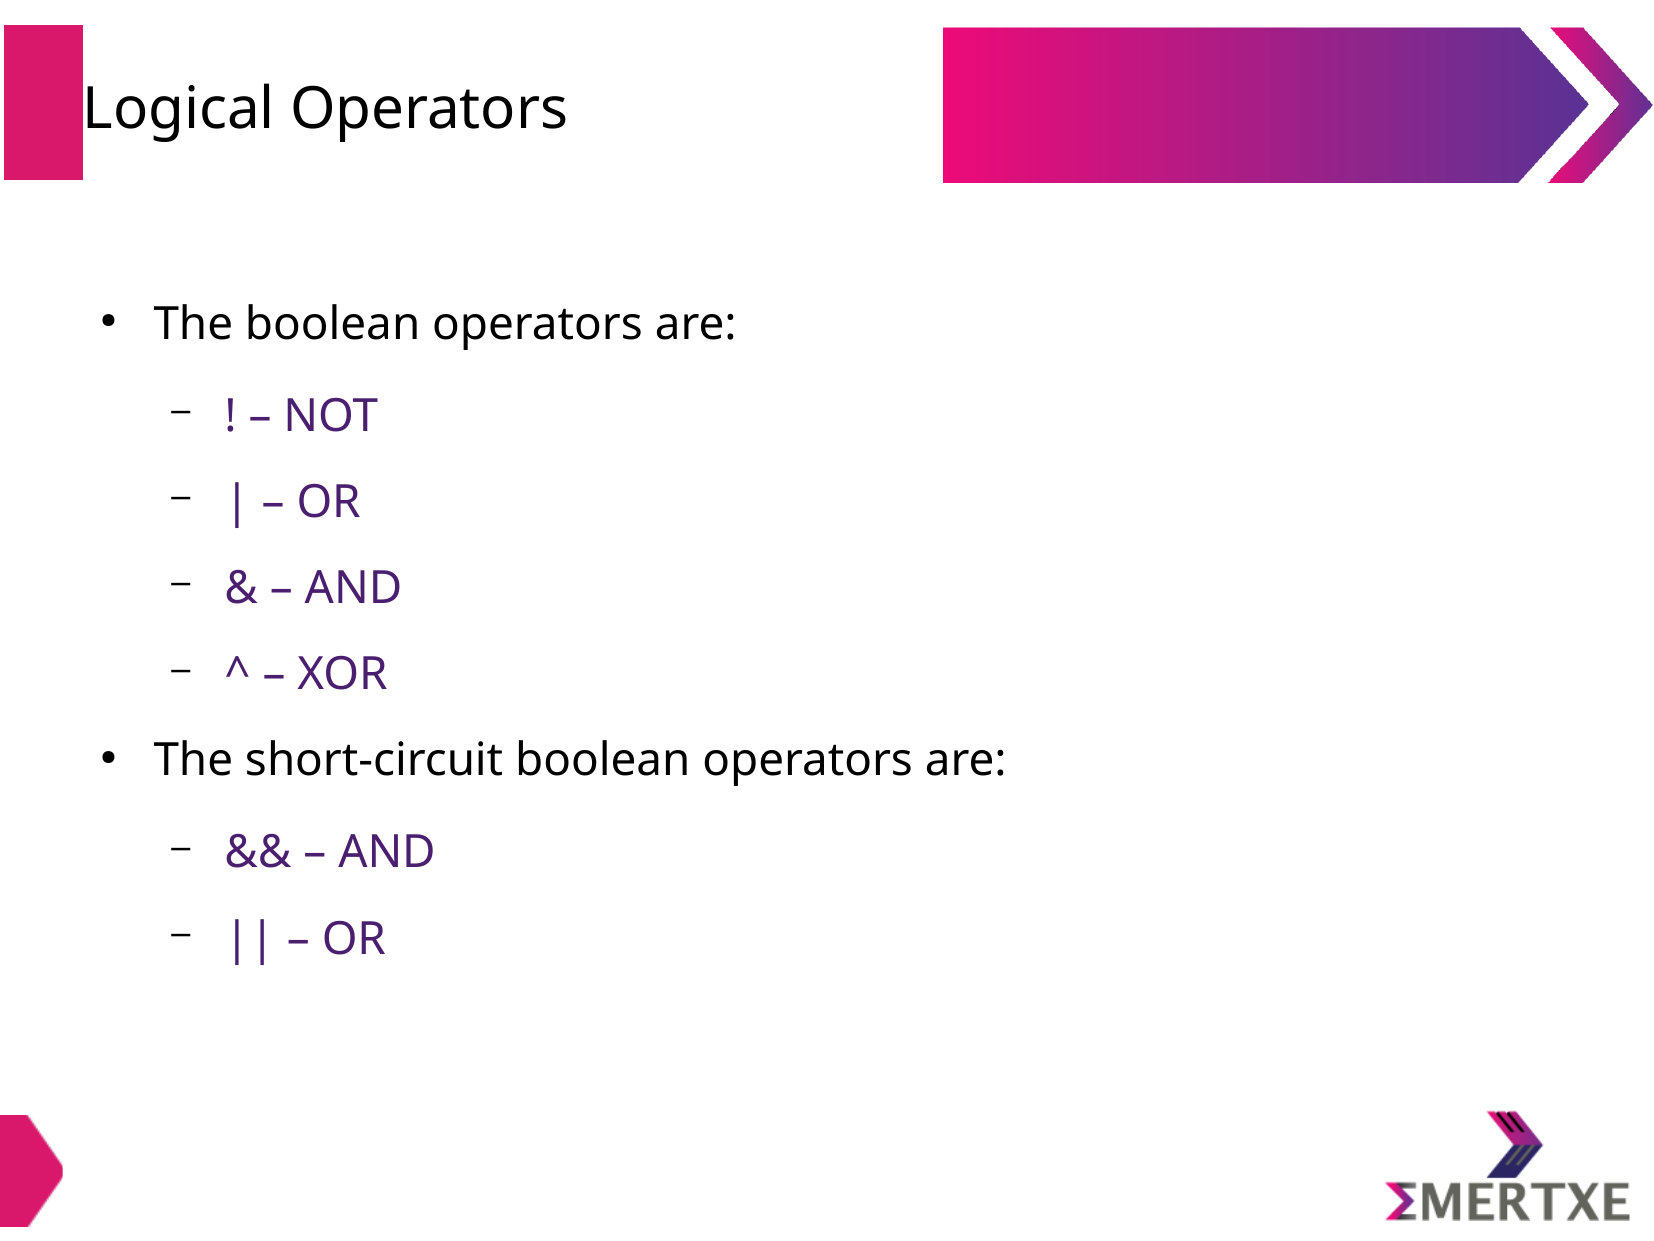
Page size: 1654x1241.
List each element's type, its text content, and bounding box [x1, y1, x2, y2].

title Logical Operators [82, 2, 1571, 210]
list The boolean operators are: ! – NOT | – OR & – AND ^ – XOR The short-circuit boolean operators are: && – AND || – OR [82, 290, 1571, 1010]
picture [1385, 1107, 1631, 1221]
picture [1571, 27, 1653, 183]
